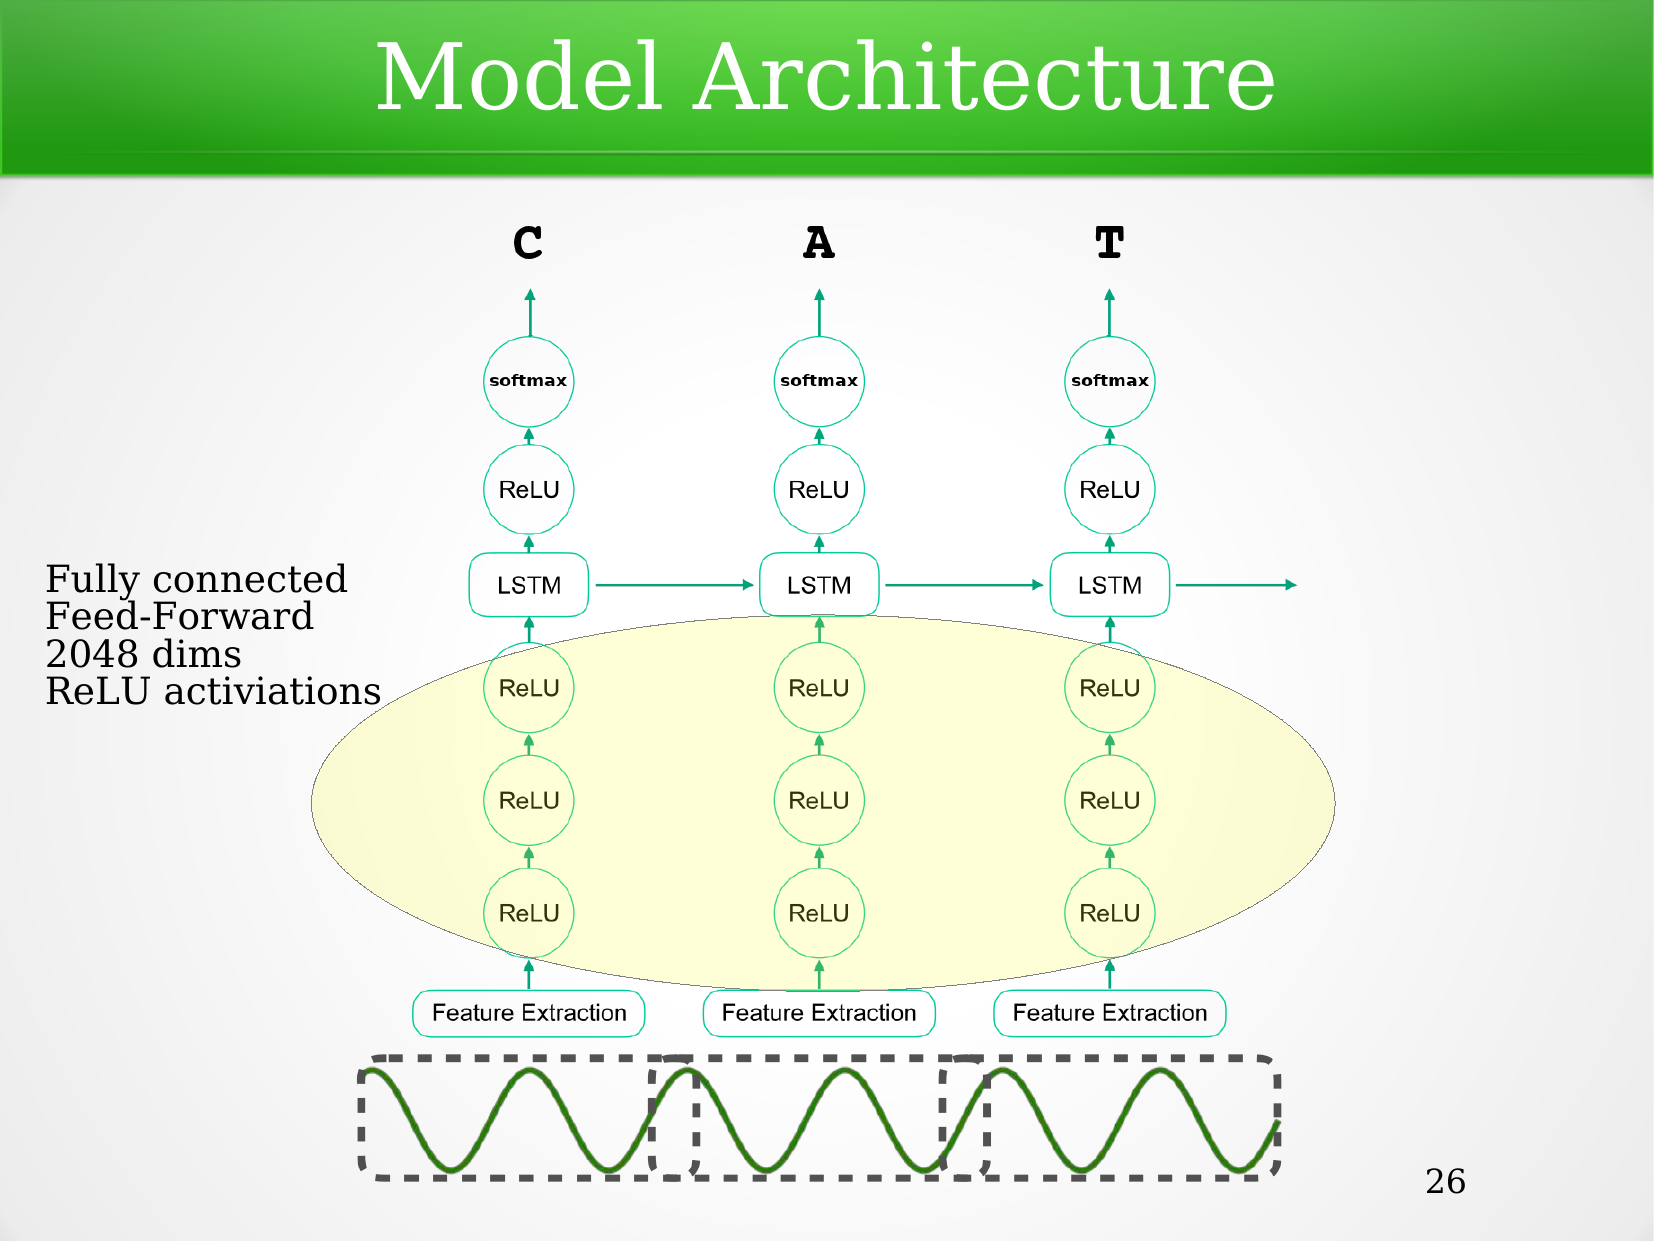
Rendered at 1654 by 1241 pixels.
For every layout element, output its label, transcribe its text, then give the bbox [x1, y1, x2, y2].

picture [0, 0, 1654, 1241]
title Model Architecture [82, 11, 1571, 154]
text_box [317, 614, 1336, 992]
text_box Fully connected Feed-Forward 2048 dims ReLU activiations [30, 555, 526, 833]
